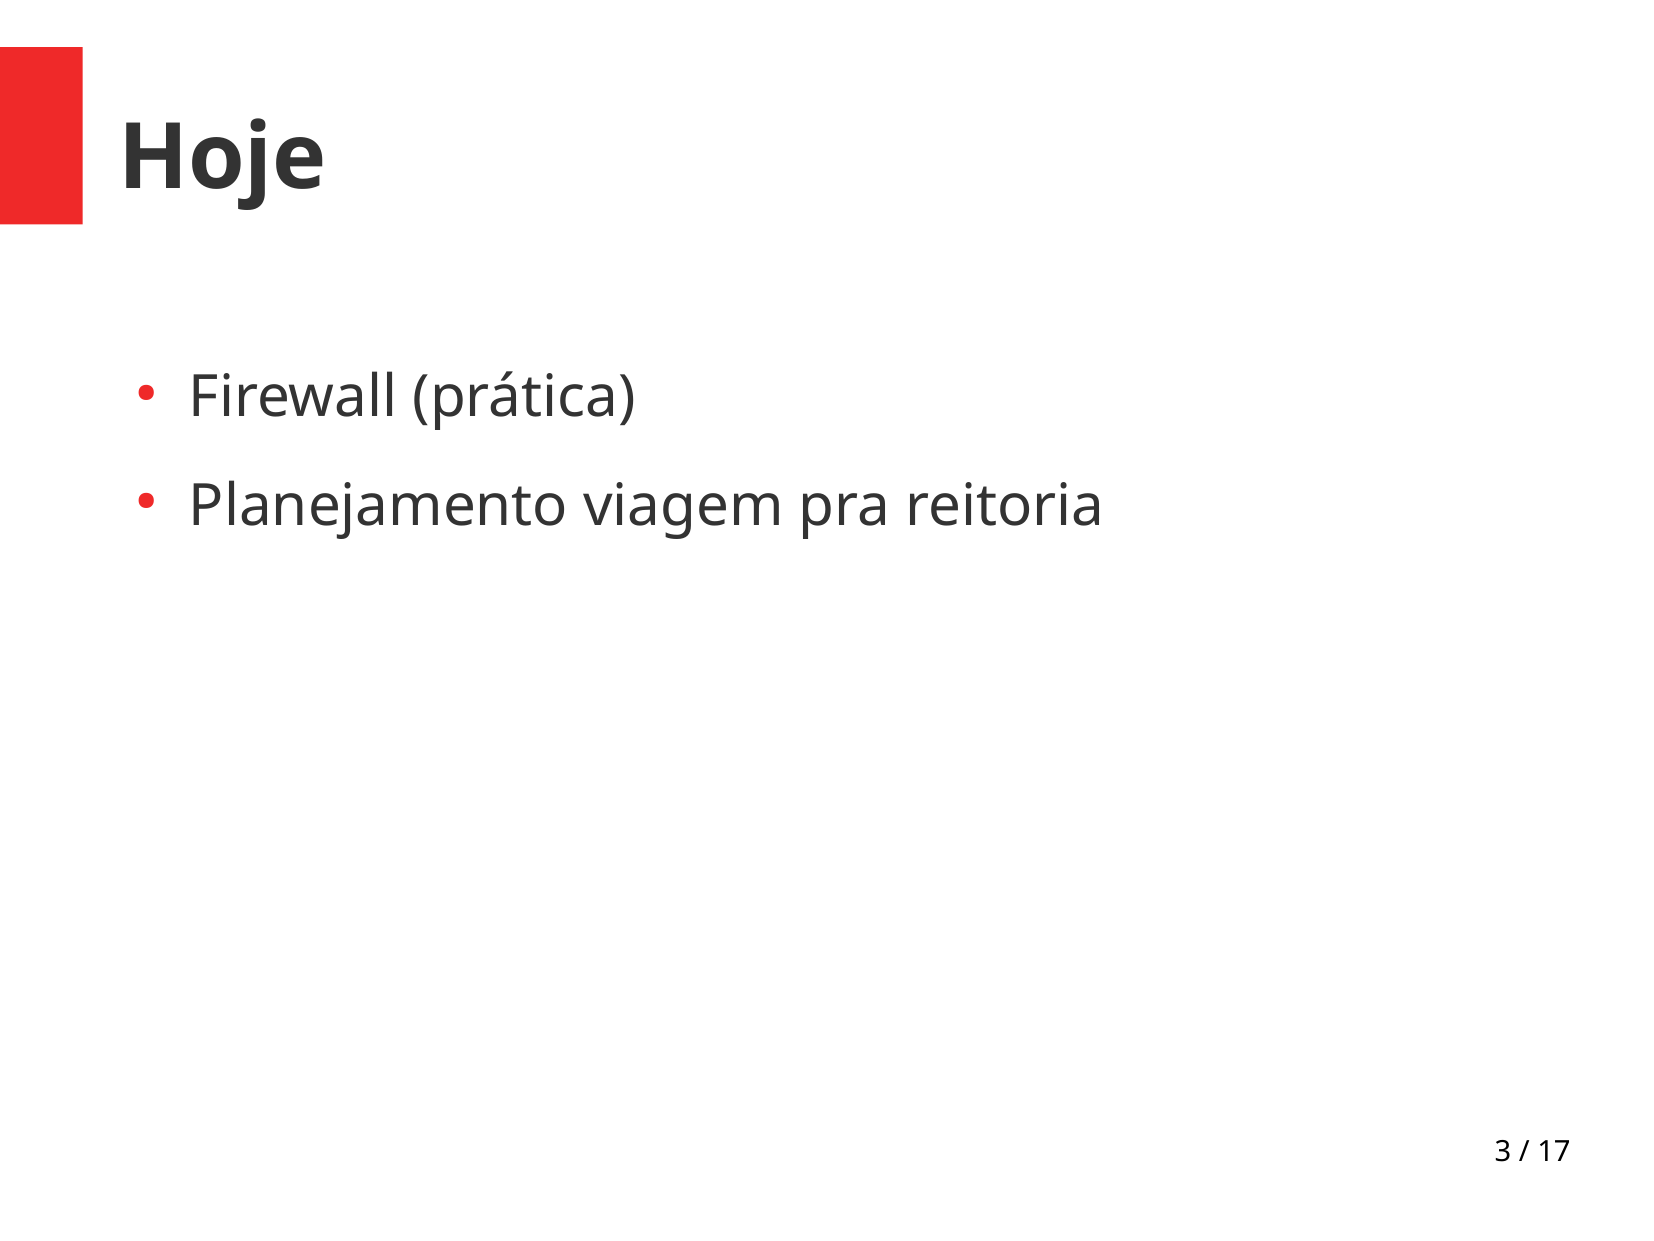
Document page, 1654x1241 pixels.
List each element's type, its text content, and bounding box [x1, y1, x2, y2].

list Firewall (prática) Planejamento viagem pra reitoria [118, 354, 1536, 1074]
title Hoje [118, 49, 1571, 257]
